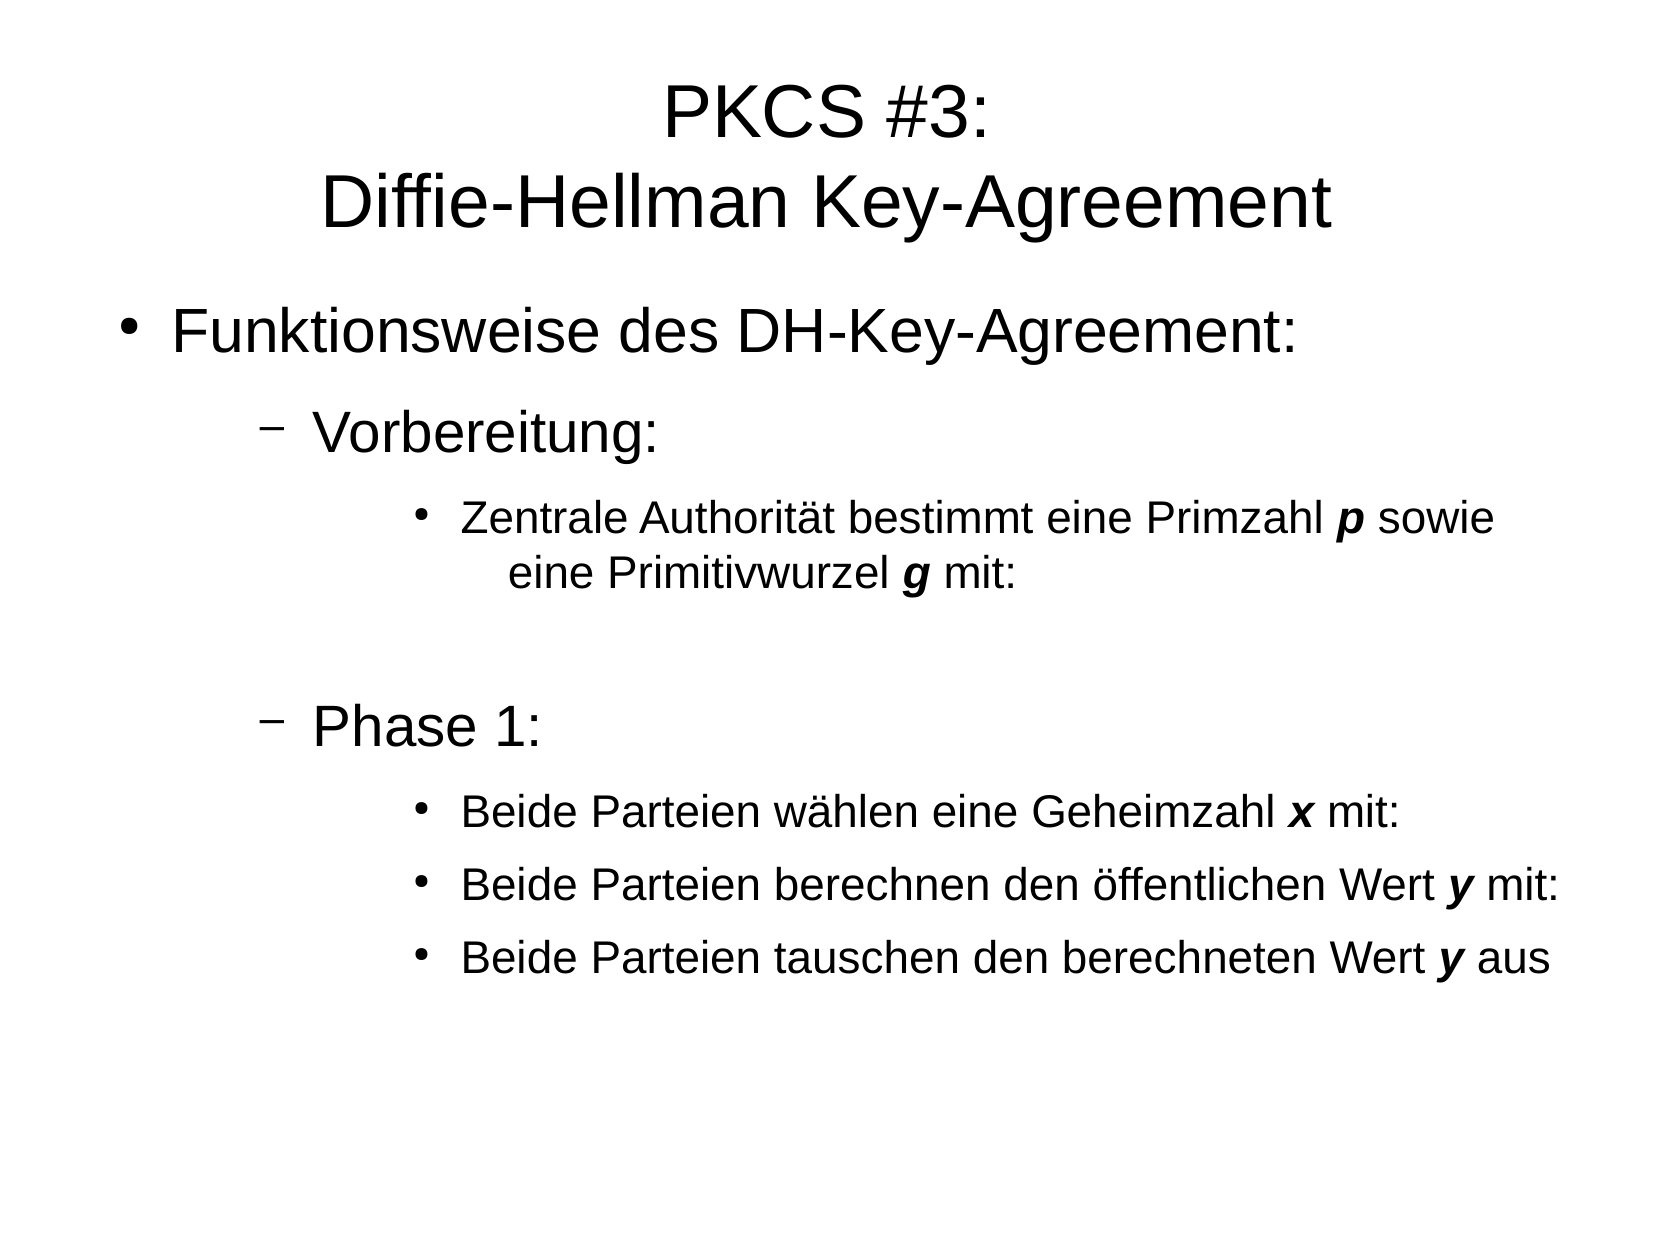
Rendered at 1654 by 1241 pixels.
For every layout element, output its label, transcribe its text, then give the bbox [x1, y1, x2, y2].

text_box Funktionsweise des DH-Key-Agreement: Vorbereitung: Zentrale Authorität bestimmt eine Primzahl p sowie eine Primitivwurzel g mit: Phase 1: Beide Parteien wählen eine Geheimzahl x mit: Beide Parteien berechnen den öffentlichen Wert y mit: Beide Parteien tauschen den berechneten Wert y aus [82, 290, 1571, 1164]
text_box PKCS #3: Diffie-Hellman Key-Agreement [82, 49, 1571, 257]
